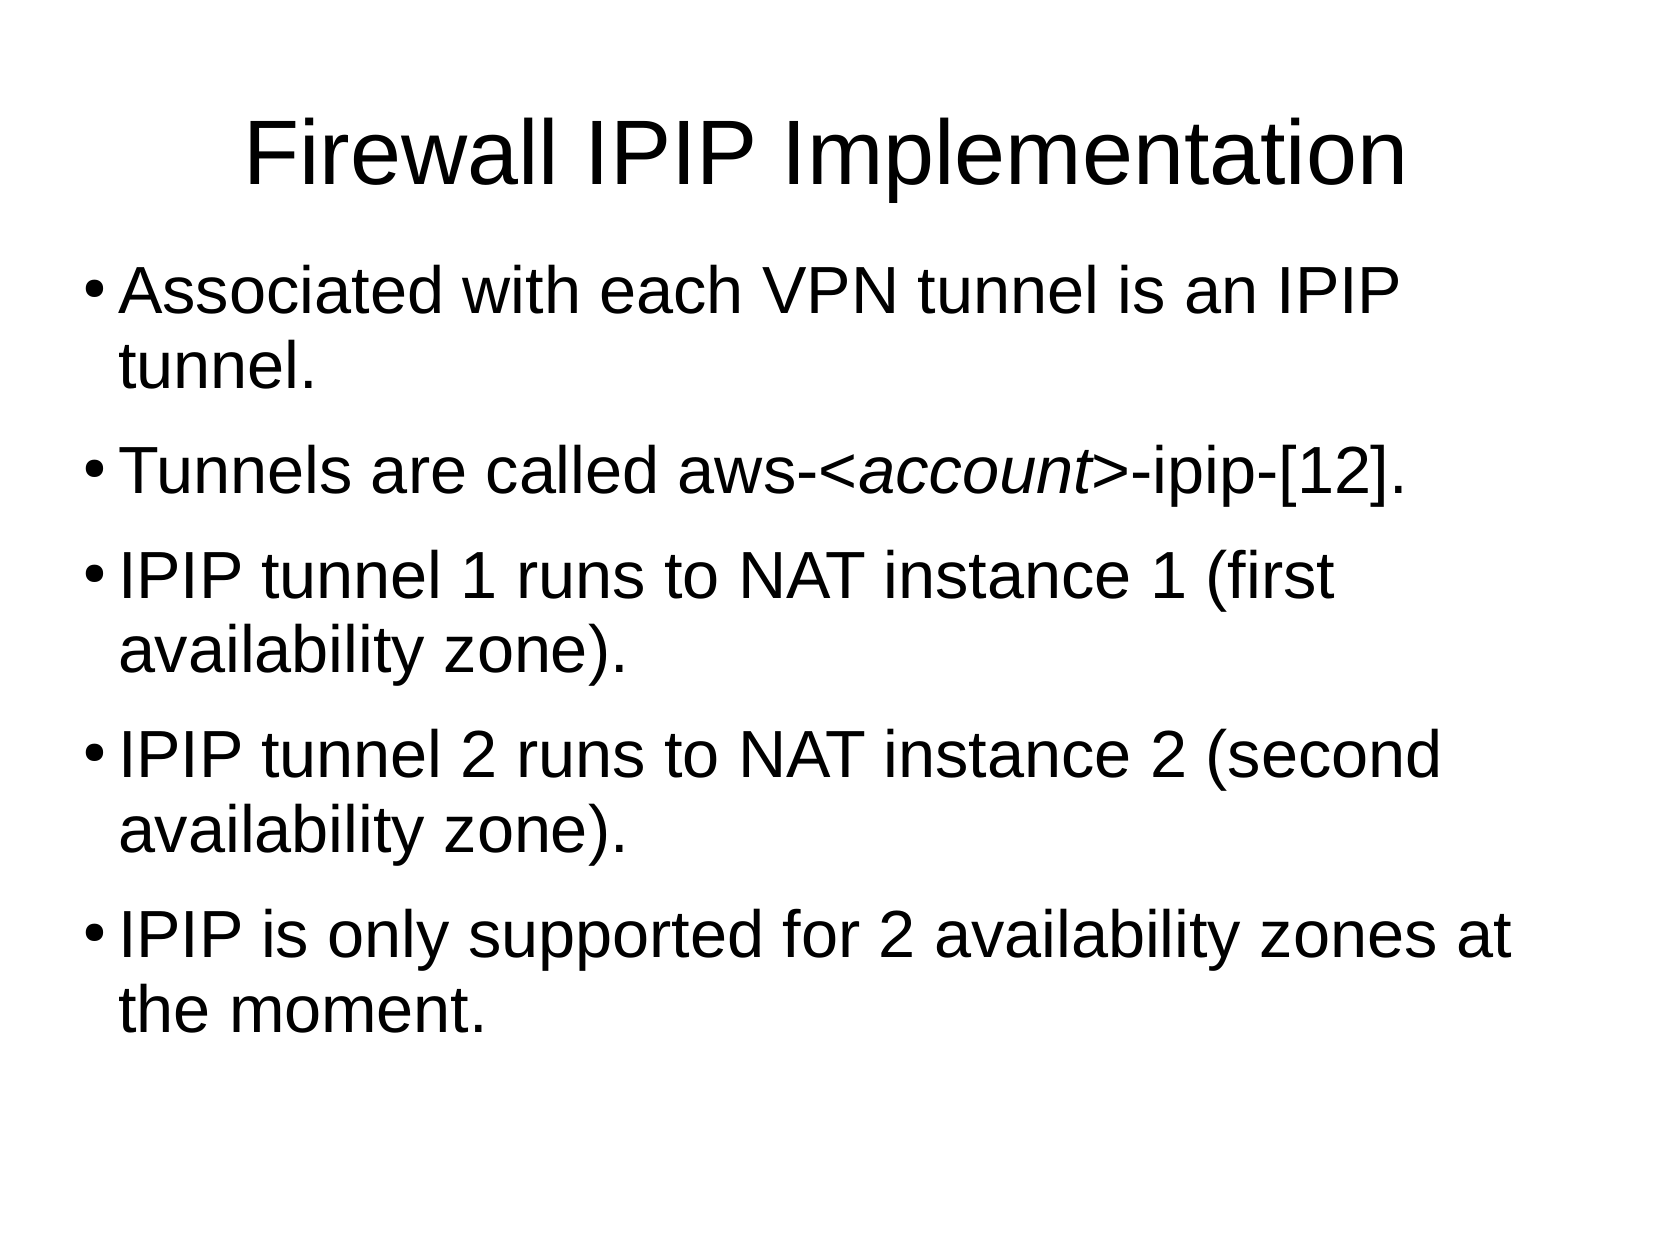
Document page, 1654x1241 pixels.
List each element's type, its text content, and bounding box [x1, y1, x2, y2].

subtitle Associated with each VPN tunnel is an IPIP tunnel. Tunnels are called aws-<account>-ipip-[12]. IPIP tunnel 1 runs to NAT instance 1 (first availability zone). IPIP tunnel 2 runs to NAT instance 2 (second availability zone). IPIP is only supported for 2 availability zones at the moment. [82, 253, 1571, 1047]
title Firewall IPIP Implementation [82, 49, 1571, 253]
